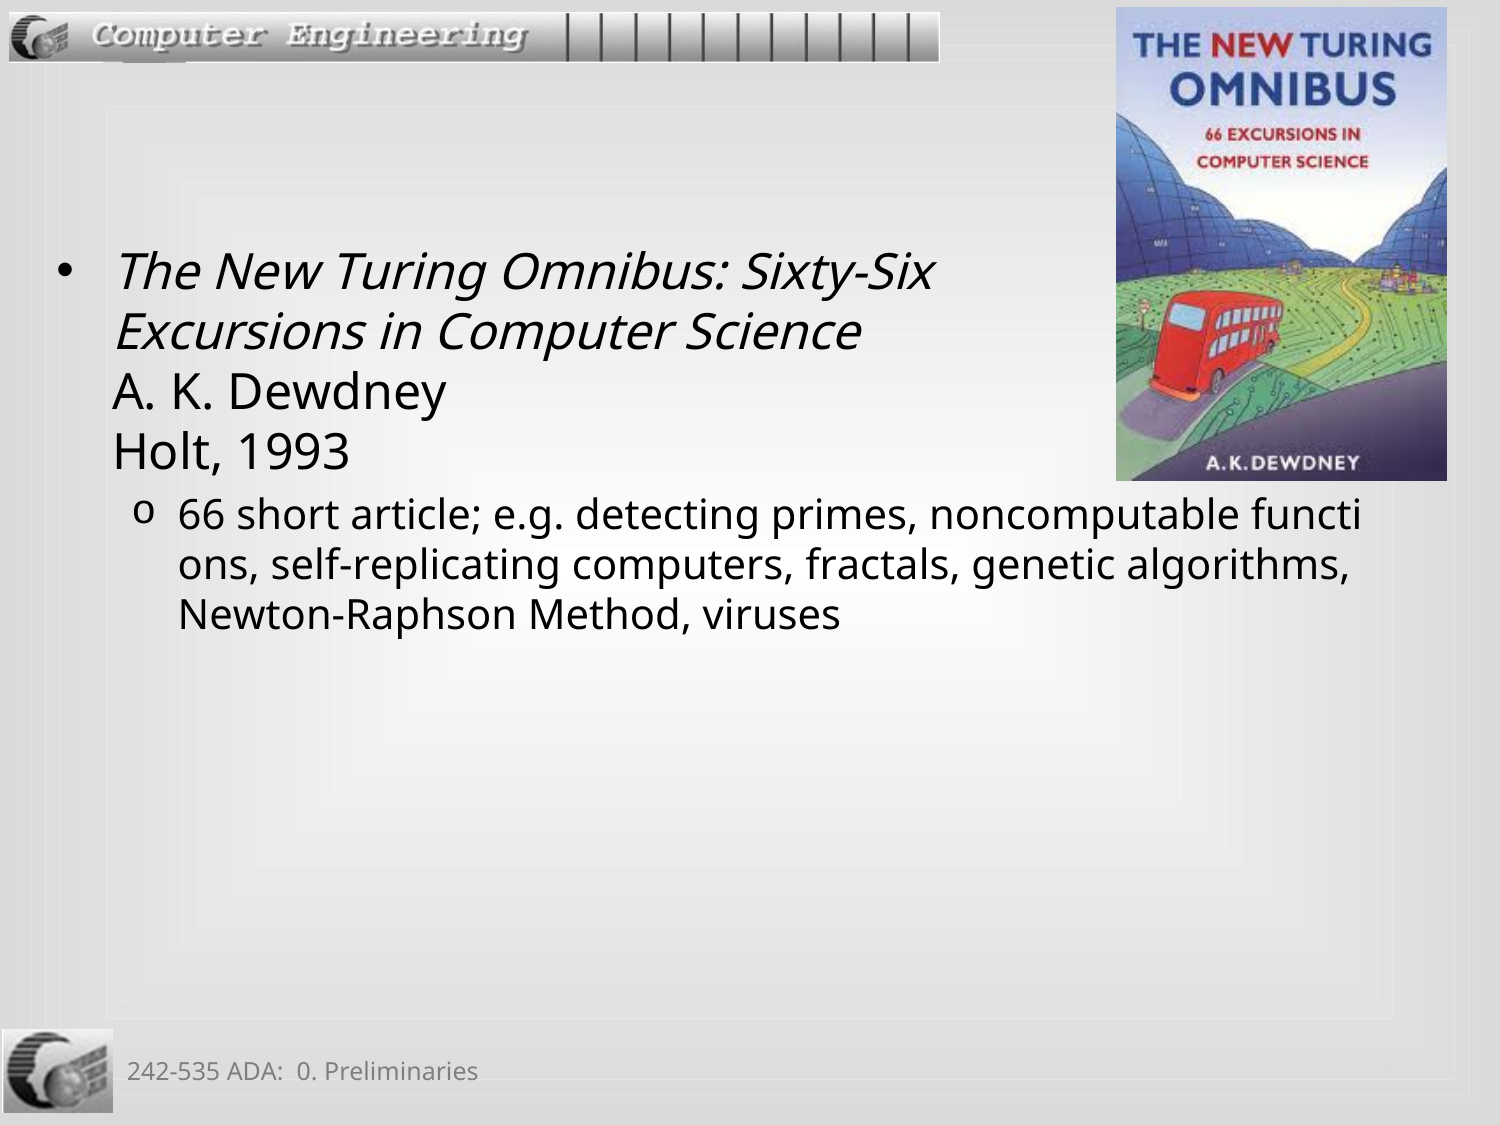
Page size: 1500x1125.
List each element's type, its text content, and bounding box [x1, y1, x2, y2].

picture [2, 1029, 113, 1113]
picture [9, 12, 940, 63]
picture [1116, 7, 1447, 481]
text_box The New Turing Omnibus: Sixty-Six Excursions in Computer Science A. K. Dewdney Holt, 1993 66 short article; e.g. detecting primes, noncomputable functions, self-replicating computers, fractals, genetic algorithms, Newton-Raphson Method, viruses [41, 231, 1392, 1006]
